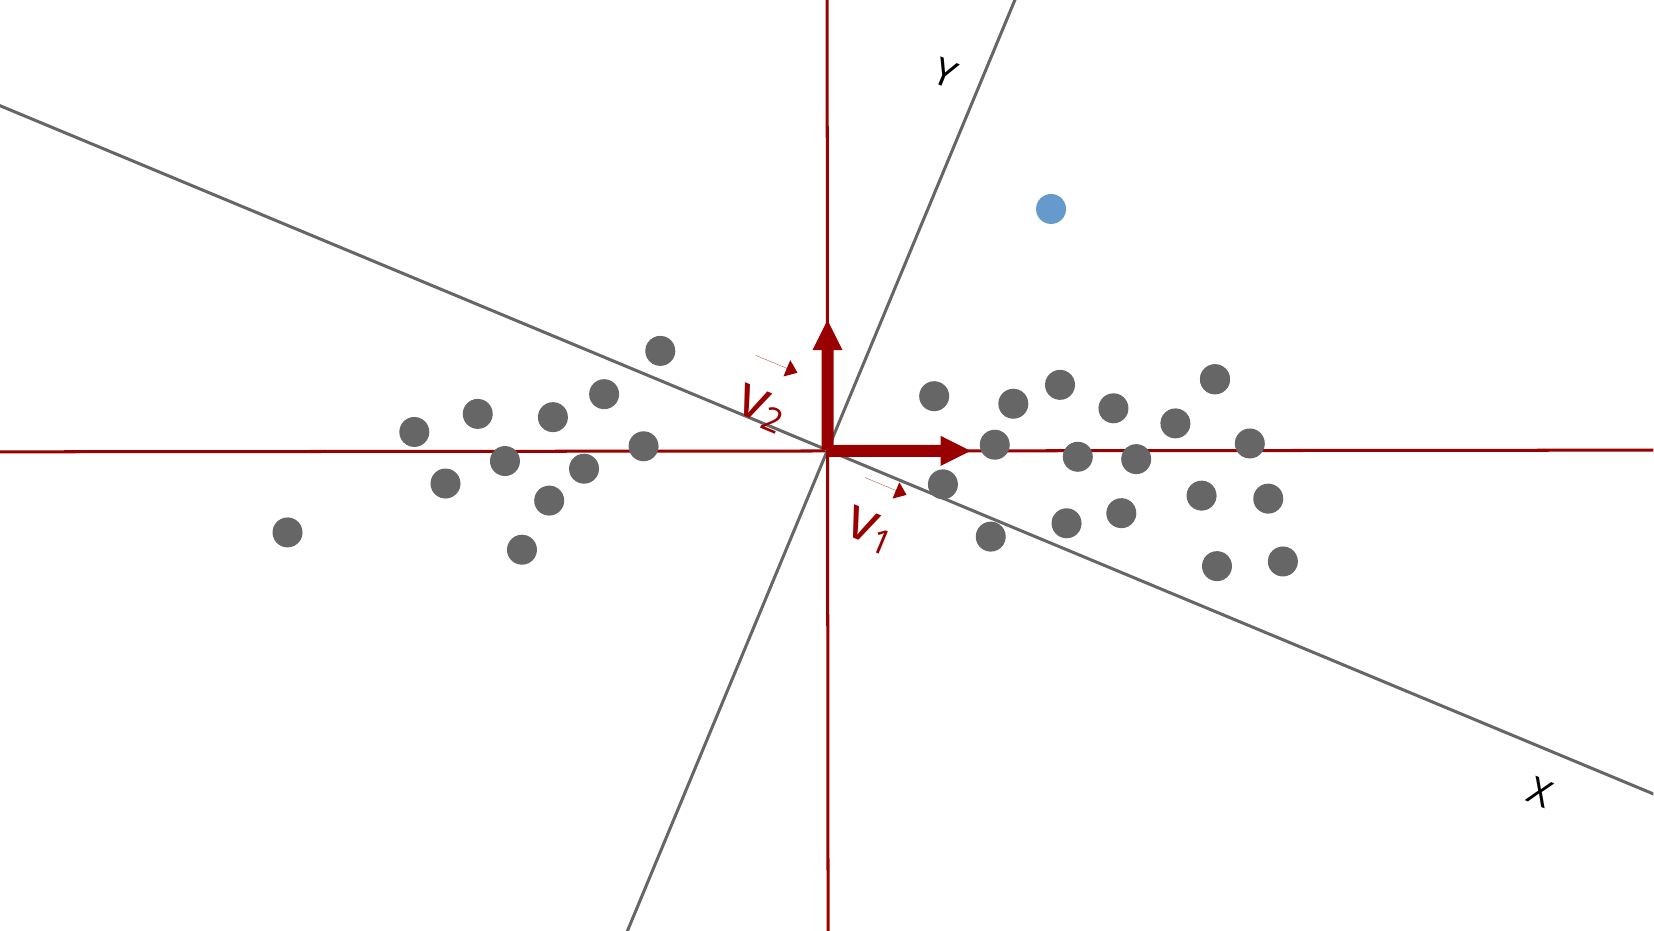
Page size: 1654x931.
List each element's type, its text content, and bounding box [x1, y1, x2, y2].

text_box [1234, 428, 1265, 459]
text_box [1201, 551, 1233, 582]
text_box [506, 534, 537, 565]
text_box [1036, 193, 1067, 224]
text_box [462, 398, 493, 429]
text_box [628, 431, 659, 462]
text_box [589, 379, 620, 410]
text_box [430, 468, 461, 499]
text_box [489, 446, 520, 477]
text_box v2 [711, 341, 824, 457]
text_box [1253, 483, 1284, 514]
text_box [1186, 480, 1217, 511]
text_box [272, 517, 303, 548]
text_box [1098, 393, 1129, 424]
text_box [927, 469, 958, 500]
text_box [1121, 444, 1152, 475]
text_box [1051, 508, 1082, 539]
text_box [975, 521, 1006, 552]
text_box [399, 416, 430, 447]
text_box v1 [820, 463, 933, 579]
text_box Y [914, 31, 991, 104]
text_box [1106, 498, 1137, 529]
text_box [534, 485, 565, 516]
text_box [537, 402, 568, 433]
text_box [979, 429, 1010, 460]
text_box X [1509, 750, 1585, 822]
text_box [645, 335, 676, 366]
text_box [1045, 369, 1076, 400]
text_box [1062, 441, 1093, 472]
text_box [569, 453, 600, 484]
text_box [1160, 408, 1191, 439]
text_box [998, 388, 1029, 419]
text_box [919, 381, 950, 412]
text_box [1199, 364, 1231, 395]
text_box [1267, 546, 1298, 577]
